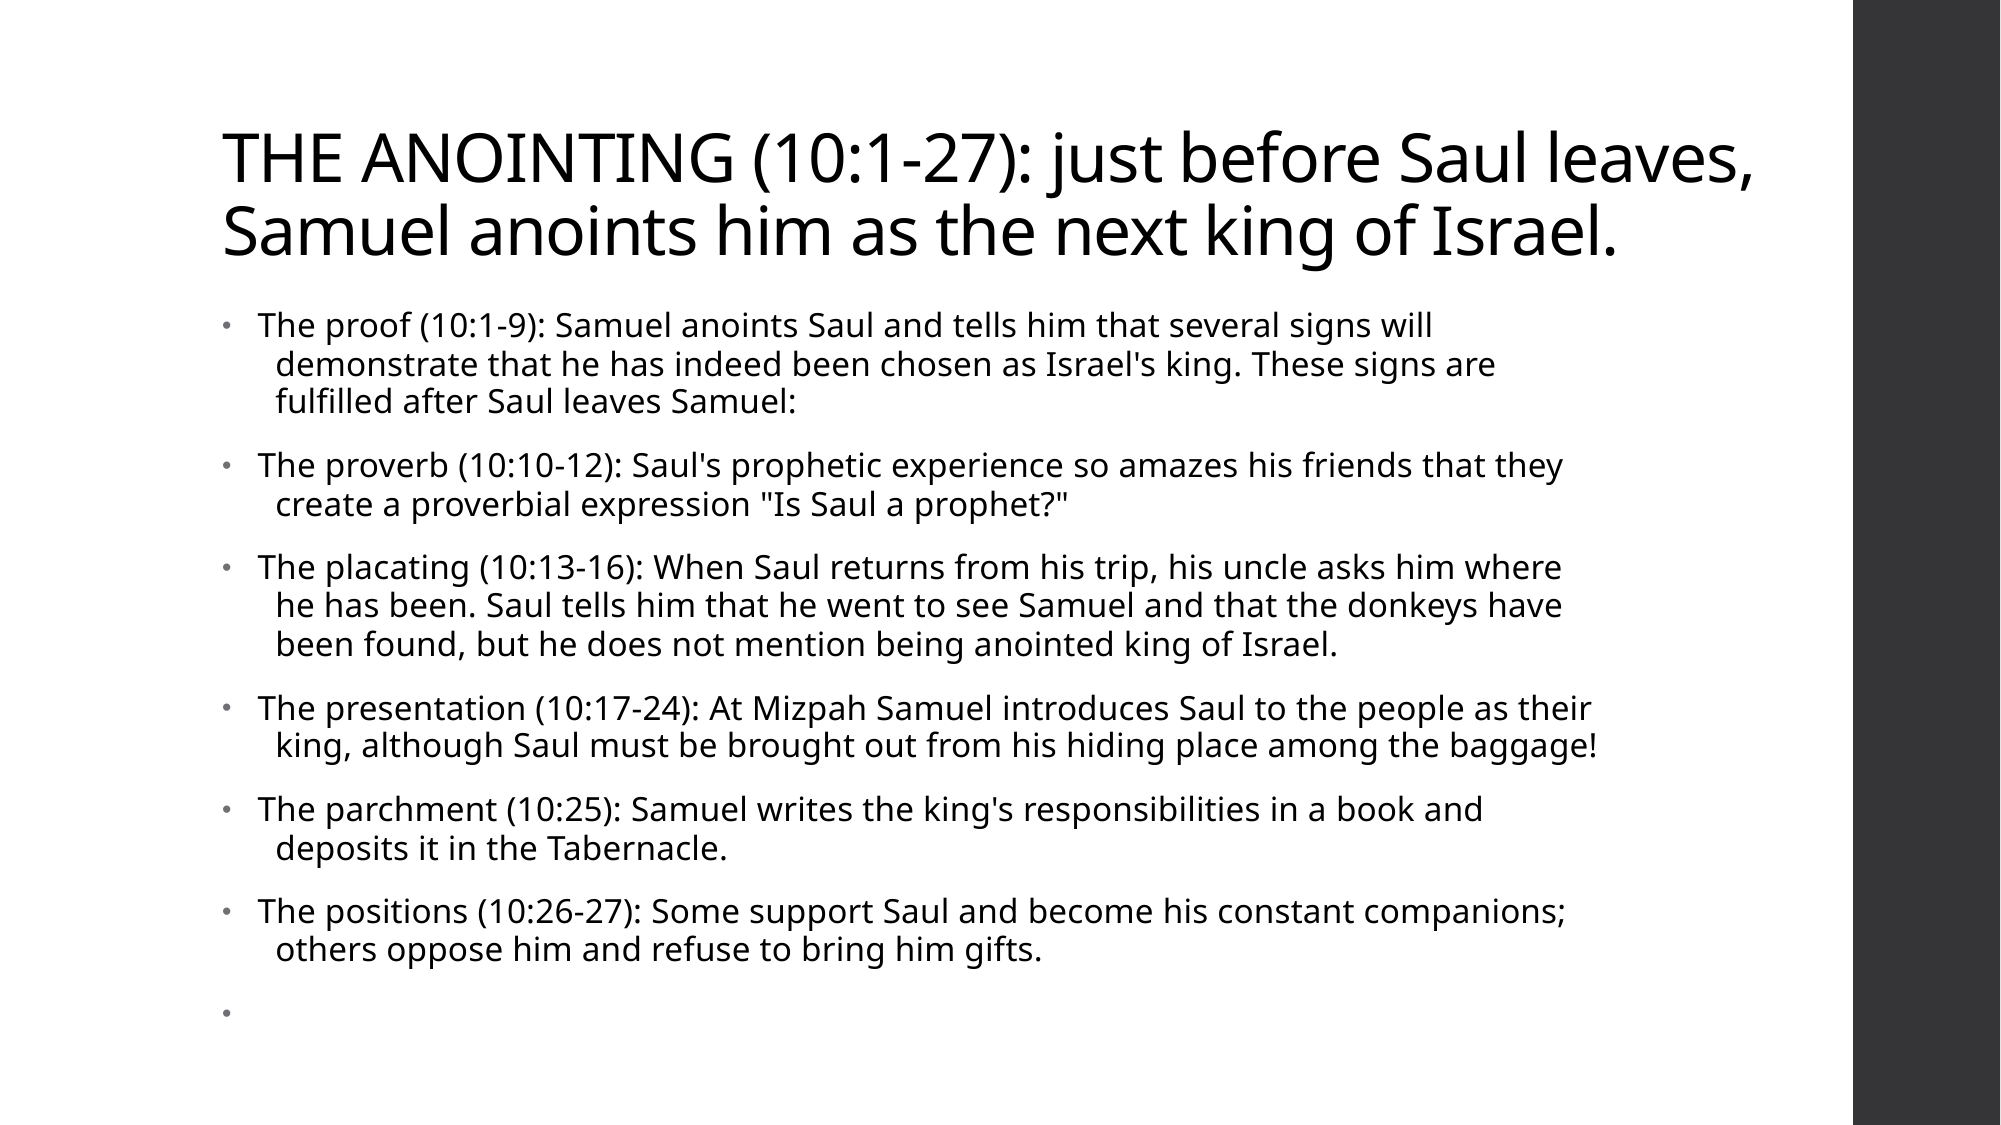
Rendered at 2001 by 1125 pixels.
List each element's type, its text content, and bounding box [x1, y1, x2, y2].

list The proof (10:1-9): Samuel anoints Saul and tells him that several signs will demonstrate that he has indeed been chosen as Israel's king. These signs are fulfilled after Saul leaves Samuel: The proverb (10:10-12): Saul's prophetic experience so amazes his friends that they create a proverbial expression "Is Saul a prophet?" The placating (10:13-16): When Saul returns from his trip, his uncle asks him where he has been. Saul tells him that he went to see Samuel and that the donkeys have been found, but he does not mention being anointed king of Israel. The presentation (10:17-24): At Mizpah Samuel introduces Saul to the people as their king, although Saul must be brought out from his hiding place among the baggage! The parchment (10:25): Samuel writes the king's responsibilities in a book and deposits it in the Tabernacle. The positions (10:26-27): Some support Saul and become his constant companions; others oppose him and refuse to bring him gifts. [206, 299, 1617, 1014]
title THE ANOINTING (10:1-27): just before Saul leaves, Samuel anoints him as the next king of Israel. [206, 60, 1797, 278]
